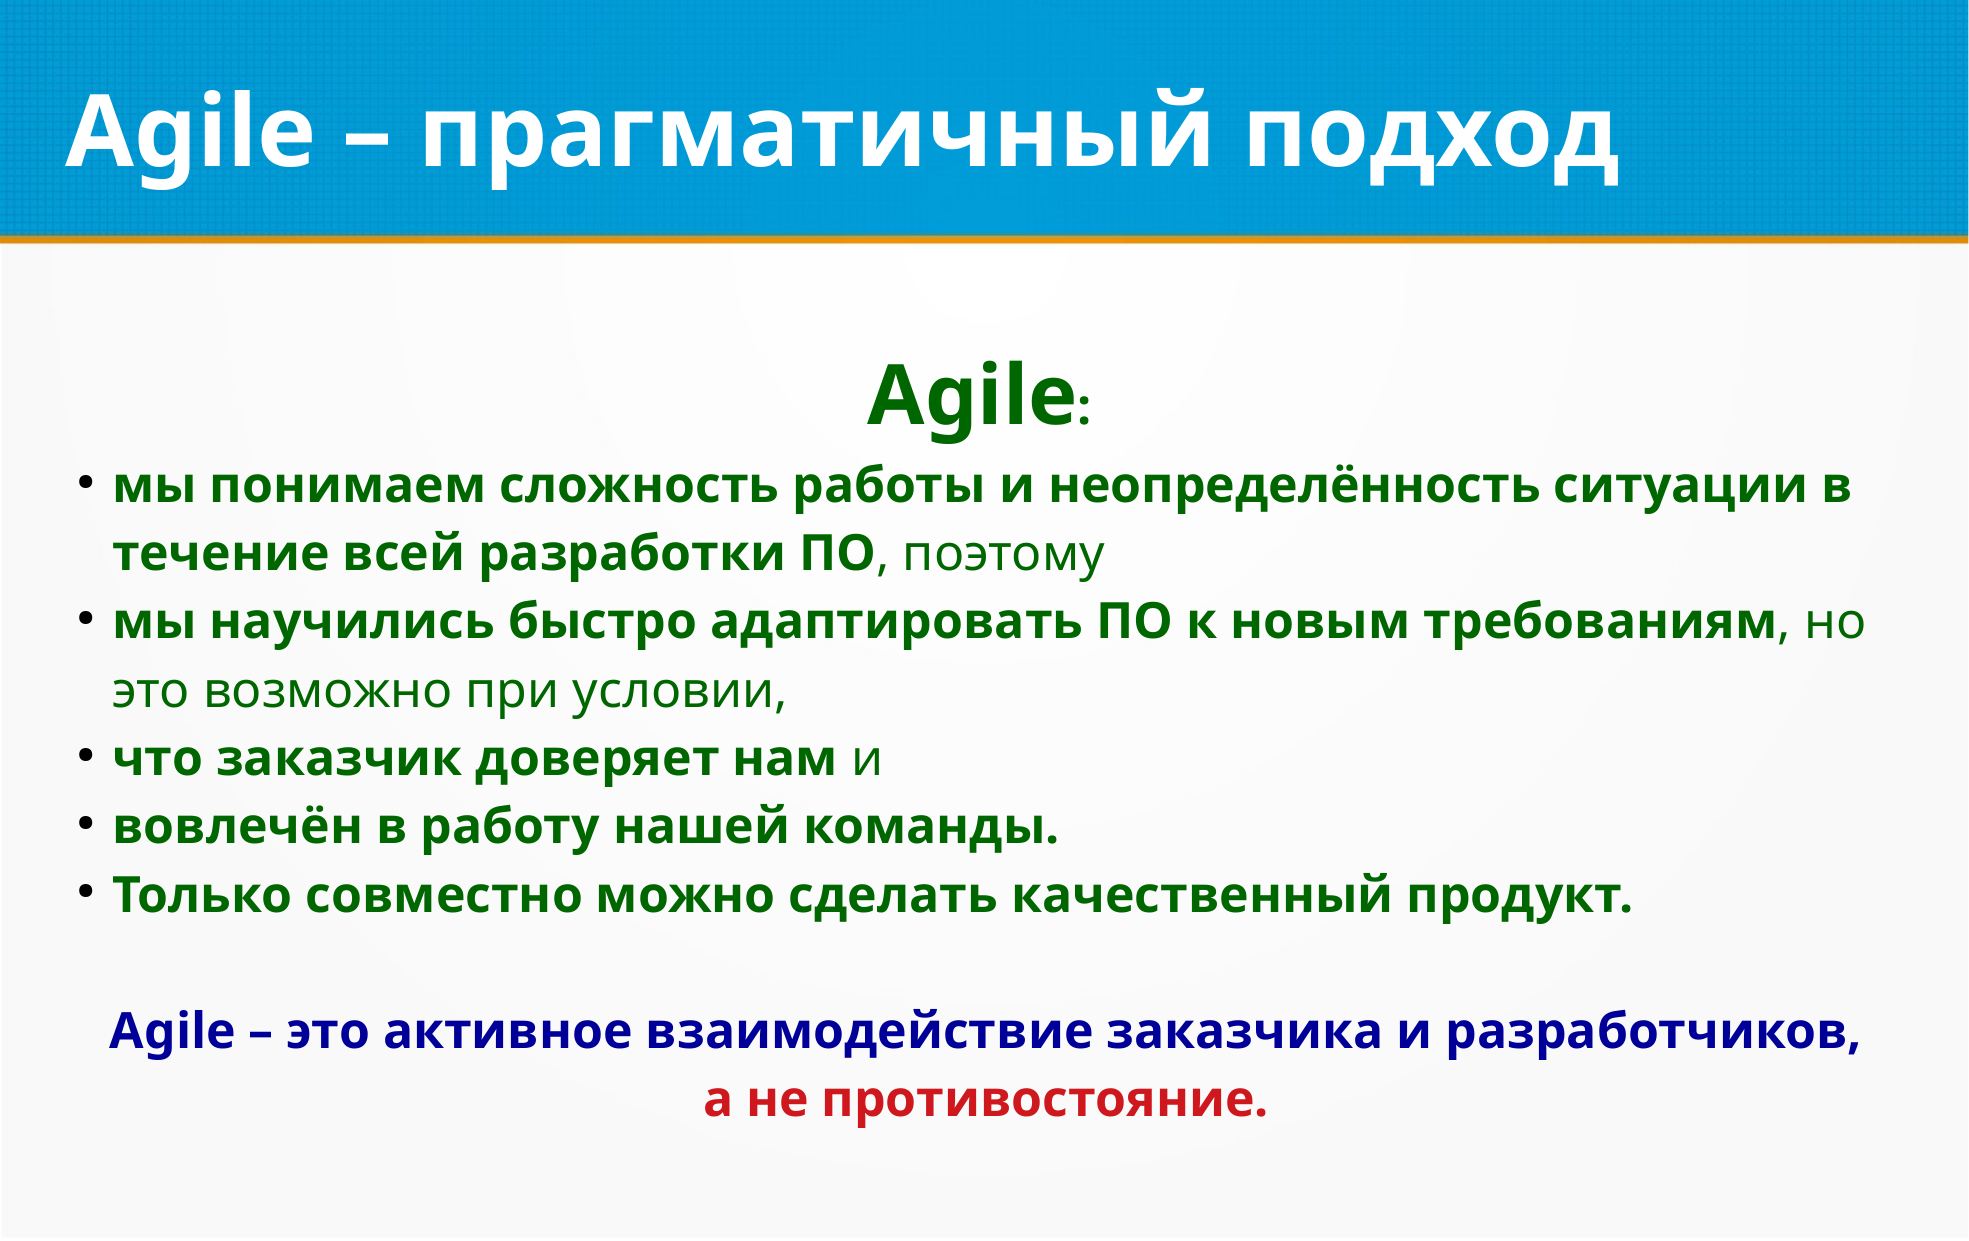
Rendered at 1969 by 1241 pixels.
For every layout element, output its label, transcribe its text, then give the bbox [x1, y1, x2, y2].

picture [0, 233, 1969, 1241]
text_box Аgile – прагматичный подход [59, 55, 1902, 200]
text_box Agile: мы понимаем сложность работы и неопределённость ситуации в течение всей разработки ПО, поэтому мы научились быстро адаптировать ПО к новым требованиям, но это возможно при условии, что заказчик доверяет нам и вовлечён в работу нашей команды. Только совместно можно сделать качественный продукт. Agile – это активное взаимодействие заказчика и разработчиков, а не противостояние. [70, 315, 1902, 1152]
